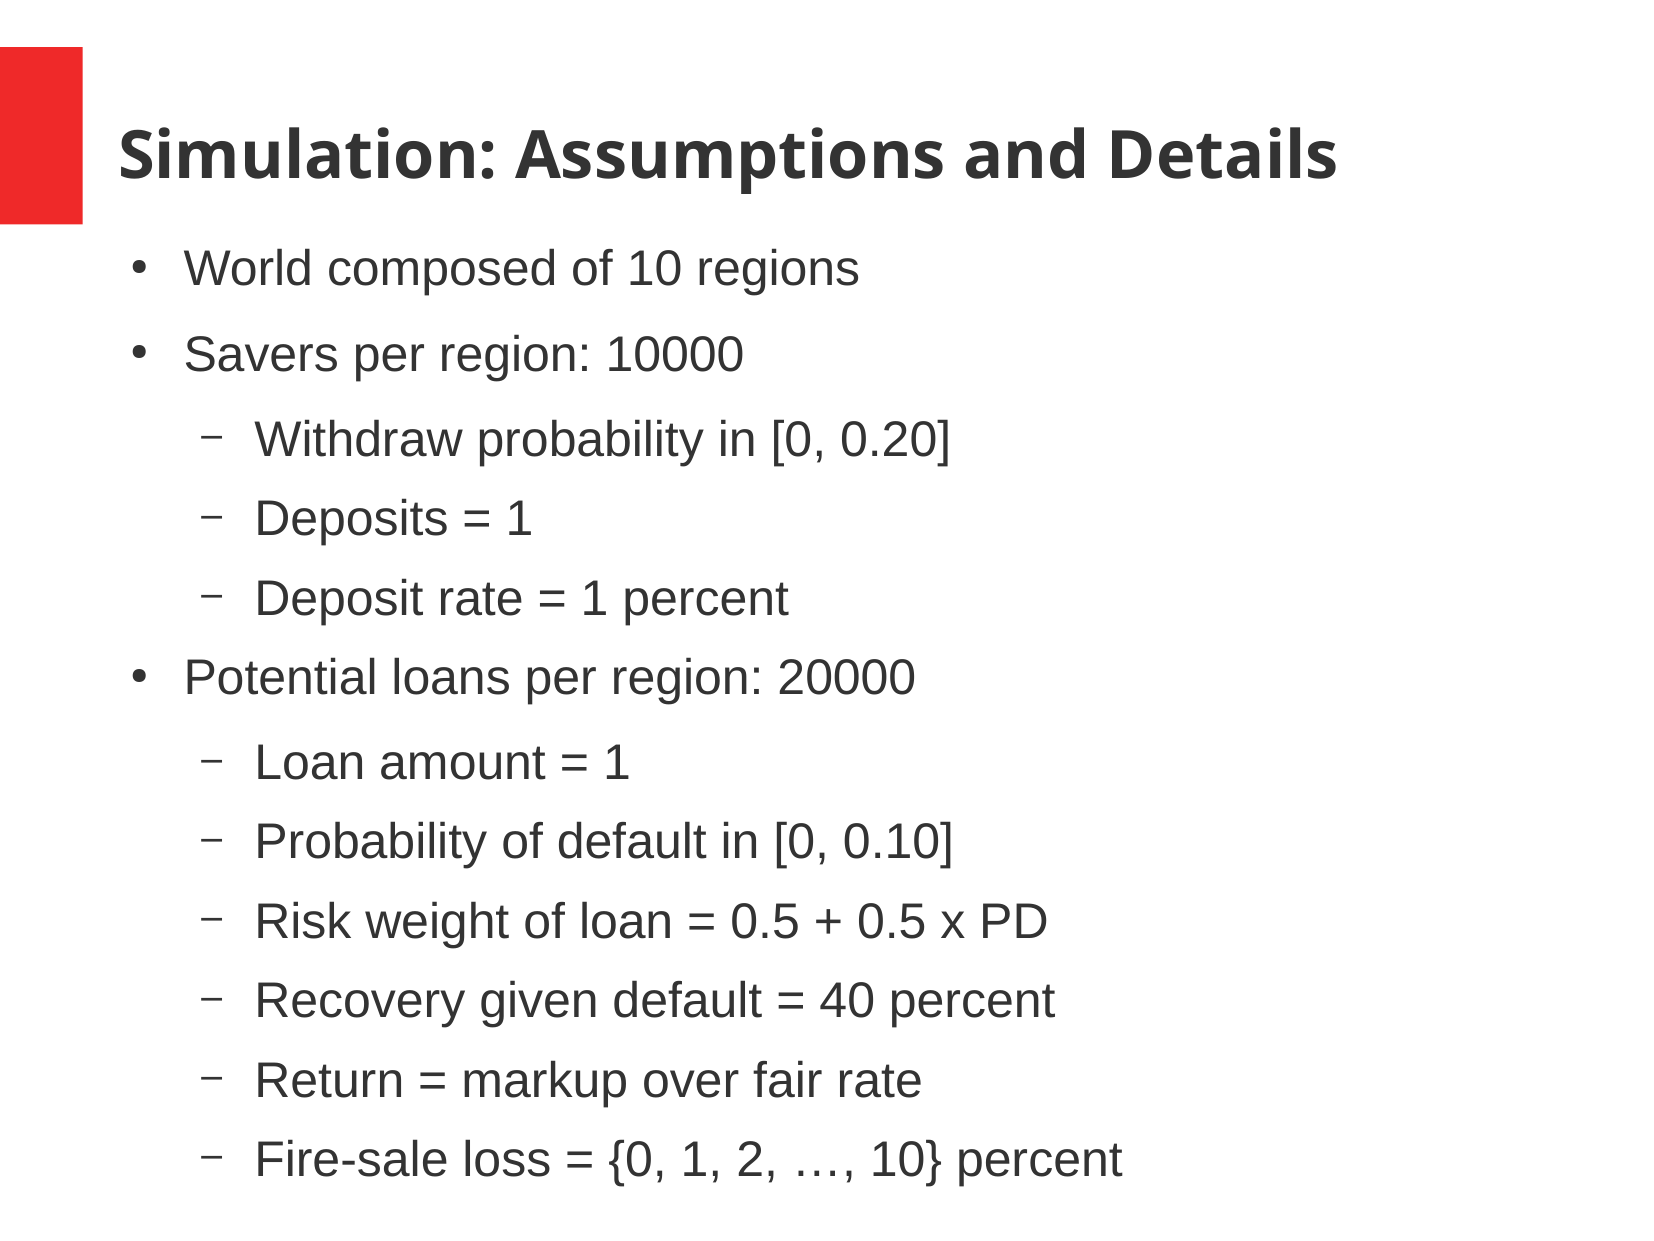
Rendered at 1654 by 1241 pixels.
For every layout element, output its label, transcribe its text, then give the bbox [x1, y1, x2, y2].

title Simulation: Assumptions and Details [118, 49, 1571, 257]
list World composed of 10 regions Savers per region: 10000 Withdraw probability in [0, 0.20] Deposits = 1 Deposit rate = 1 percent Potential loans per region: 20000 Loan amount = 1 Probability of default in [0, 0.10] Risk weight of loan = 0.5 + 0.5 x PD Recovery given default = 40 percent Return = markup over fair rate Fire-sale loss = {0, 1, 2, …, 10} percent [112, 240, 1531, 1171]
